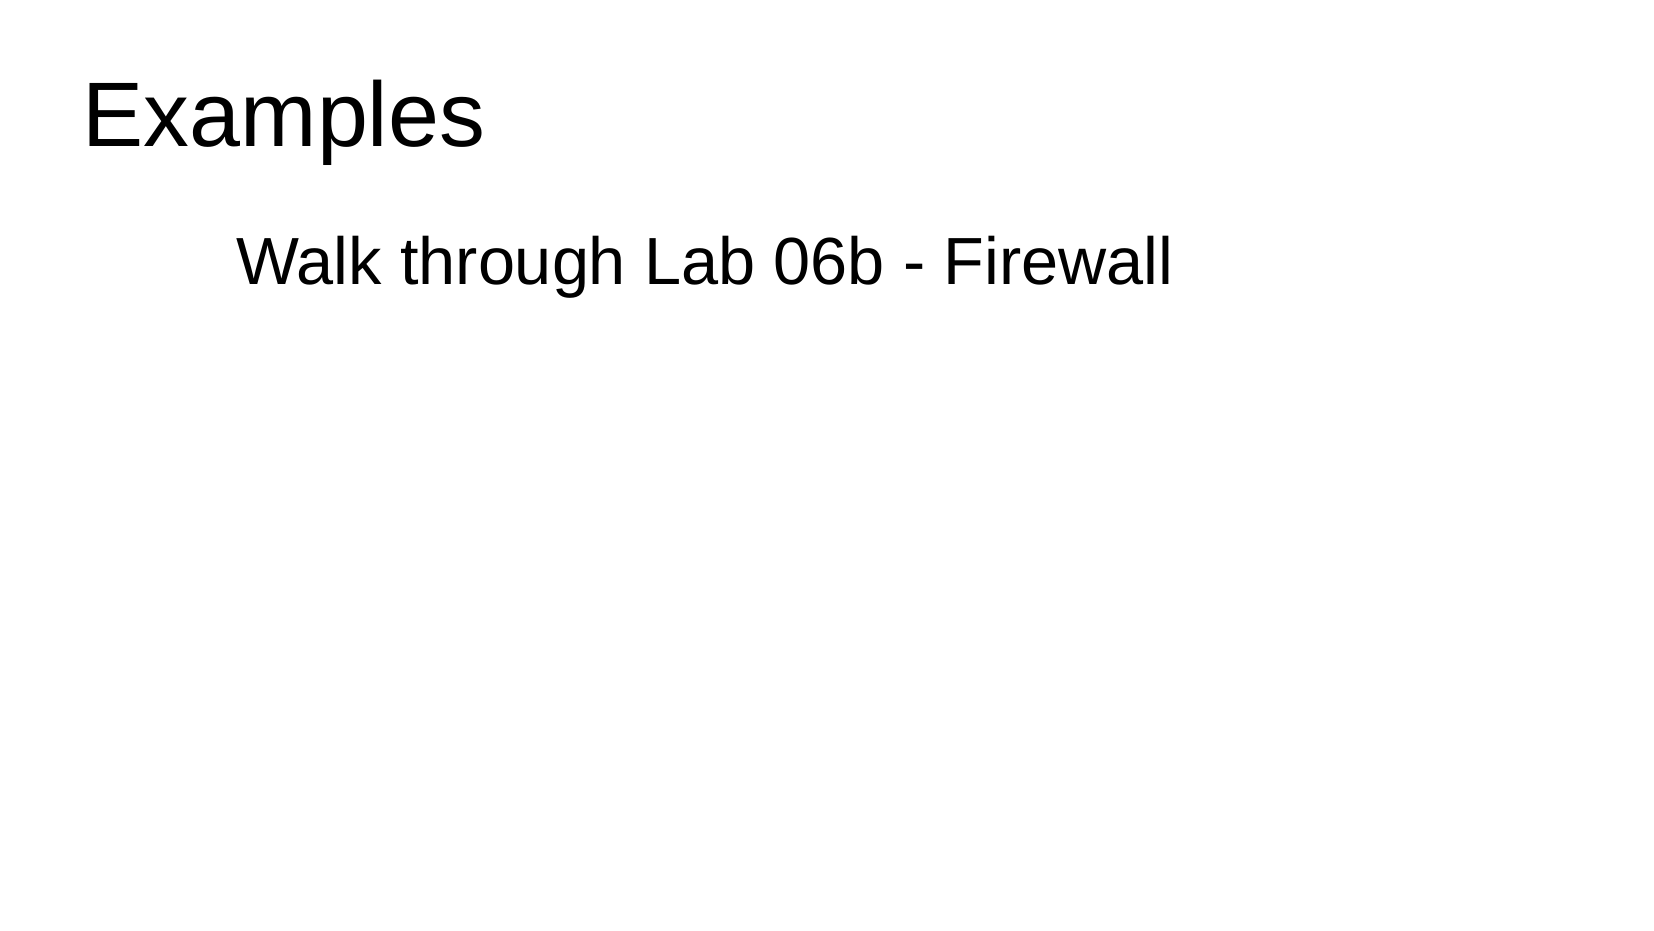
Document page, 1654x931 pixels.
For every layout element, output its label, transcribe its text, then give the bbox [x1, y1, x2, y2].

title Examples [82, 37, 1571, 193]
subtitle Walk through Lab 06b - Firewall [236, 224, 1371, 515]
